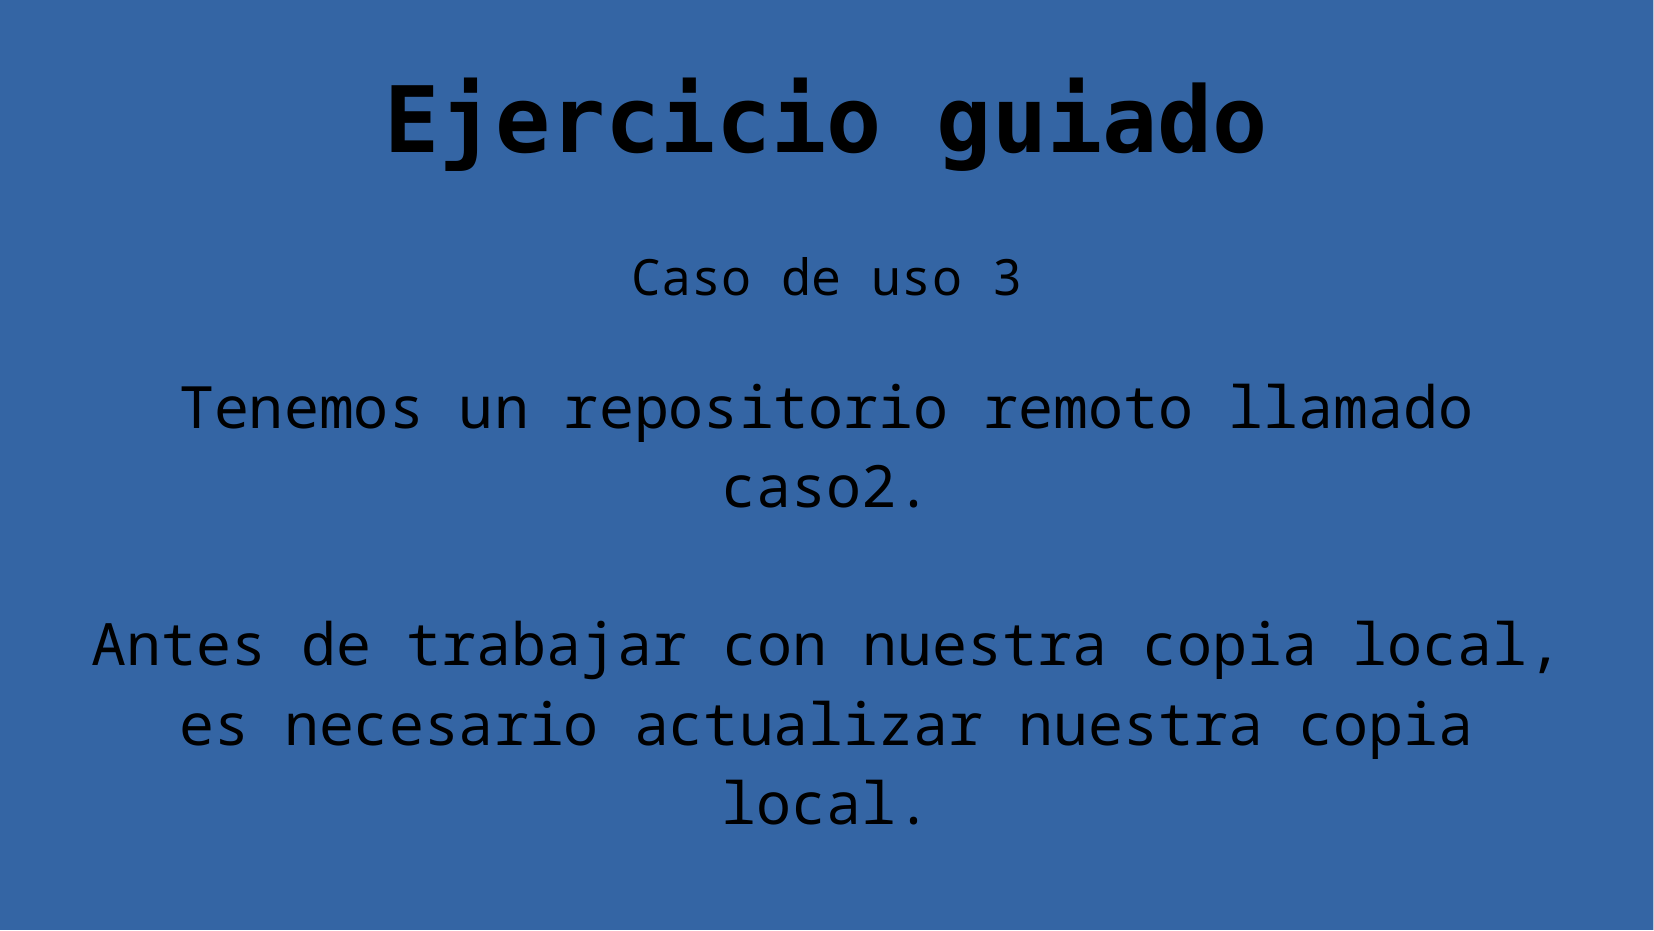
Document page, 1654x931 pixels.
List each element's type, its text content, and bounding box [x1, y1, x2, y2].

subtitle Tenemos un repositorio remoto llamado caso2. Antes de trabajar con nuestra copia local, es necesario actualizar nuestra copia local. [82, 388, 1571, 819]
title Ejercicio guiado Caso de uso 3 [82, 42, 1571, 335]
